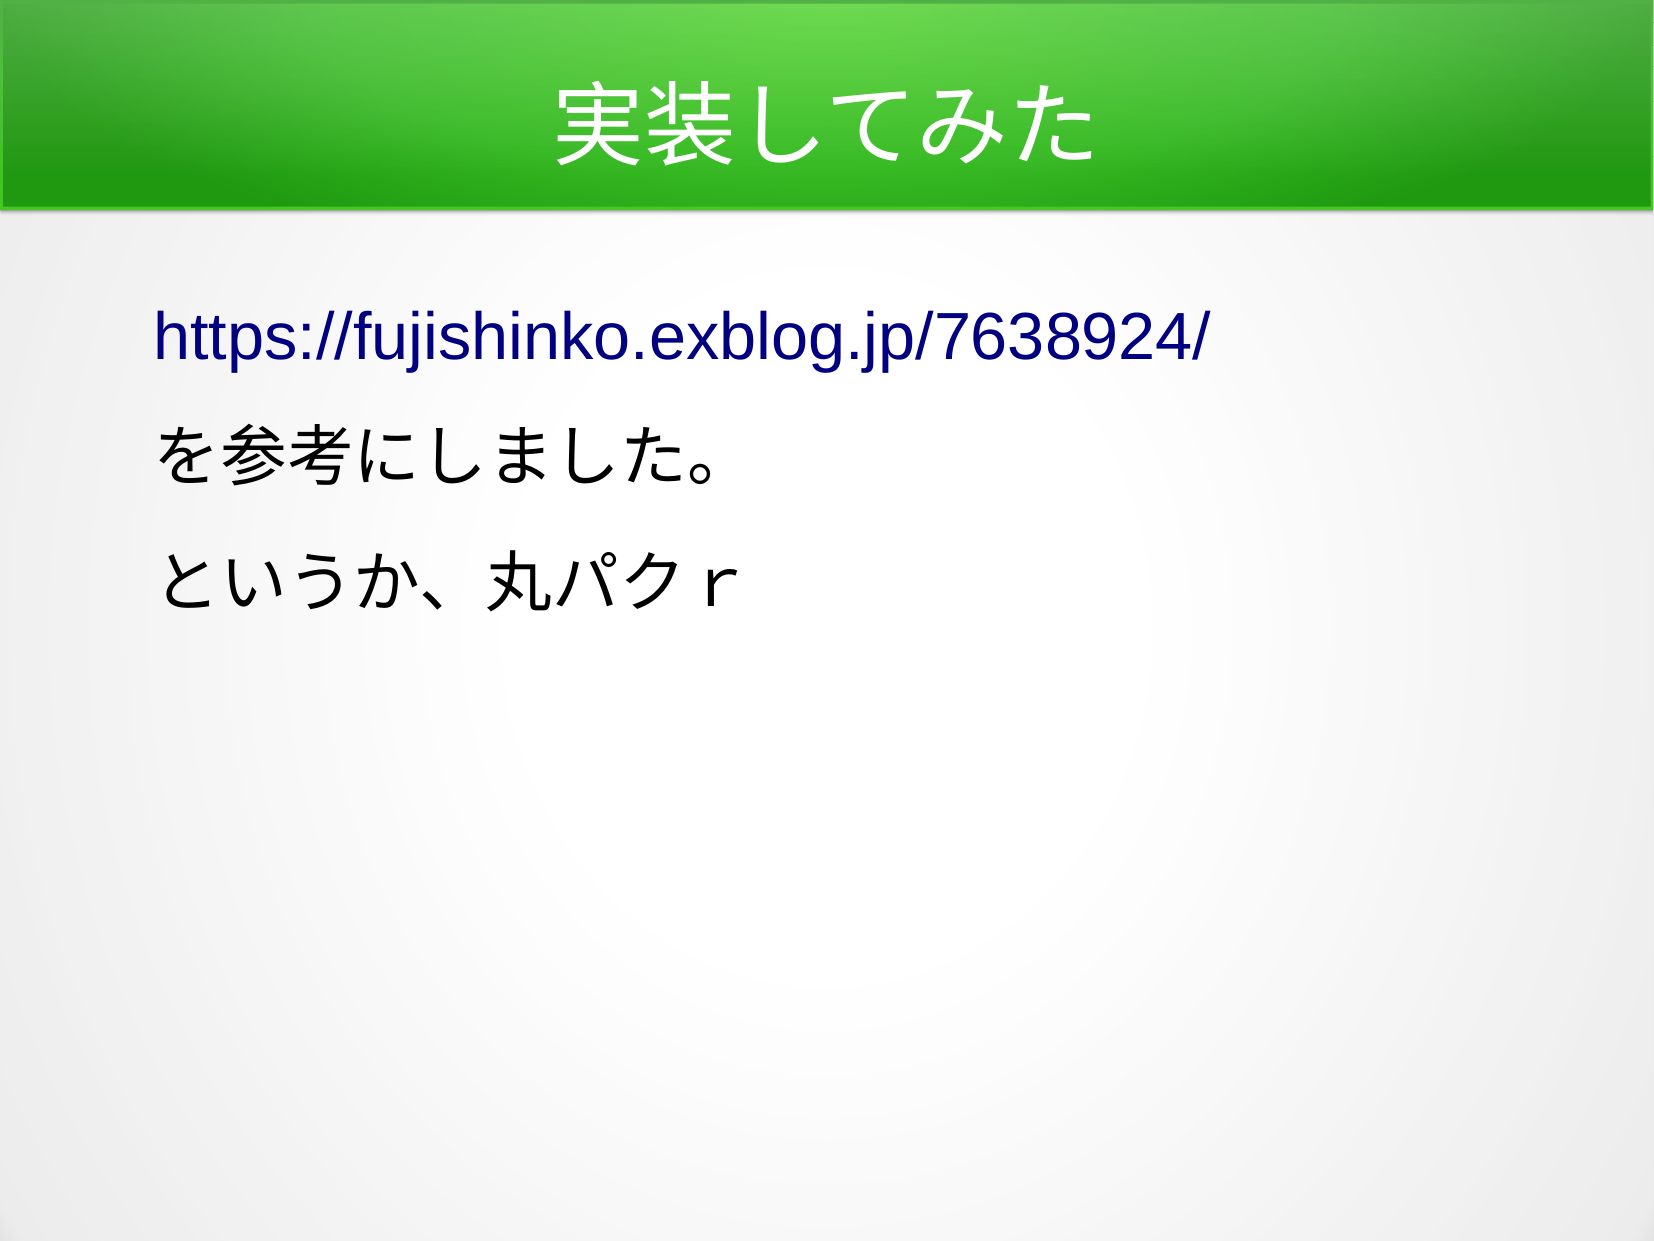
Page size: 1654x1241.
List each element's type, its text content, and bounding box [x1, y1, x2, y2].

title 実装してみた [82, 47, 1571, 189]
list https://fujishinko.exblog.jp/7638924/ を参考にしました。 というか、丸パクｒ [82, 299, 1571, 1019]
